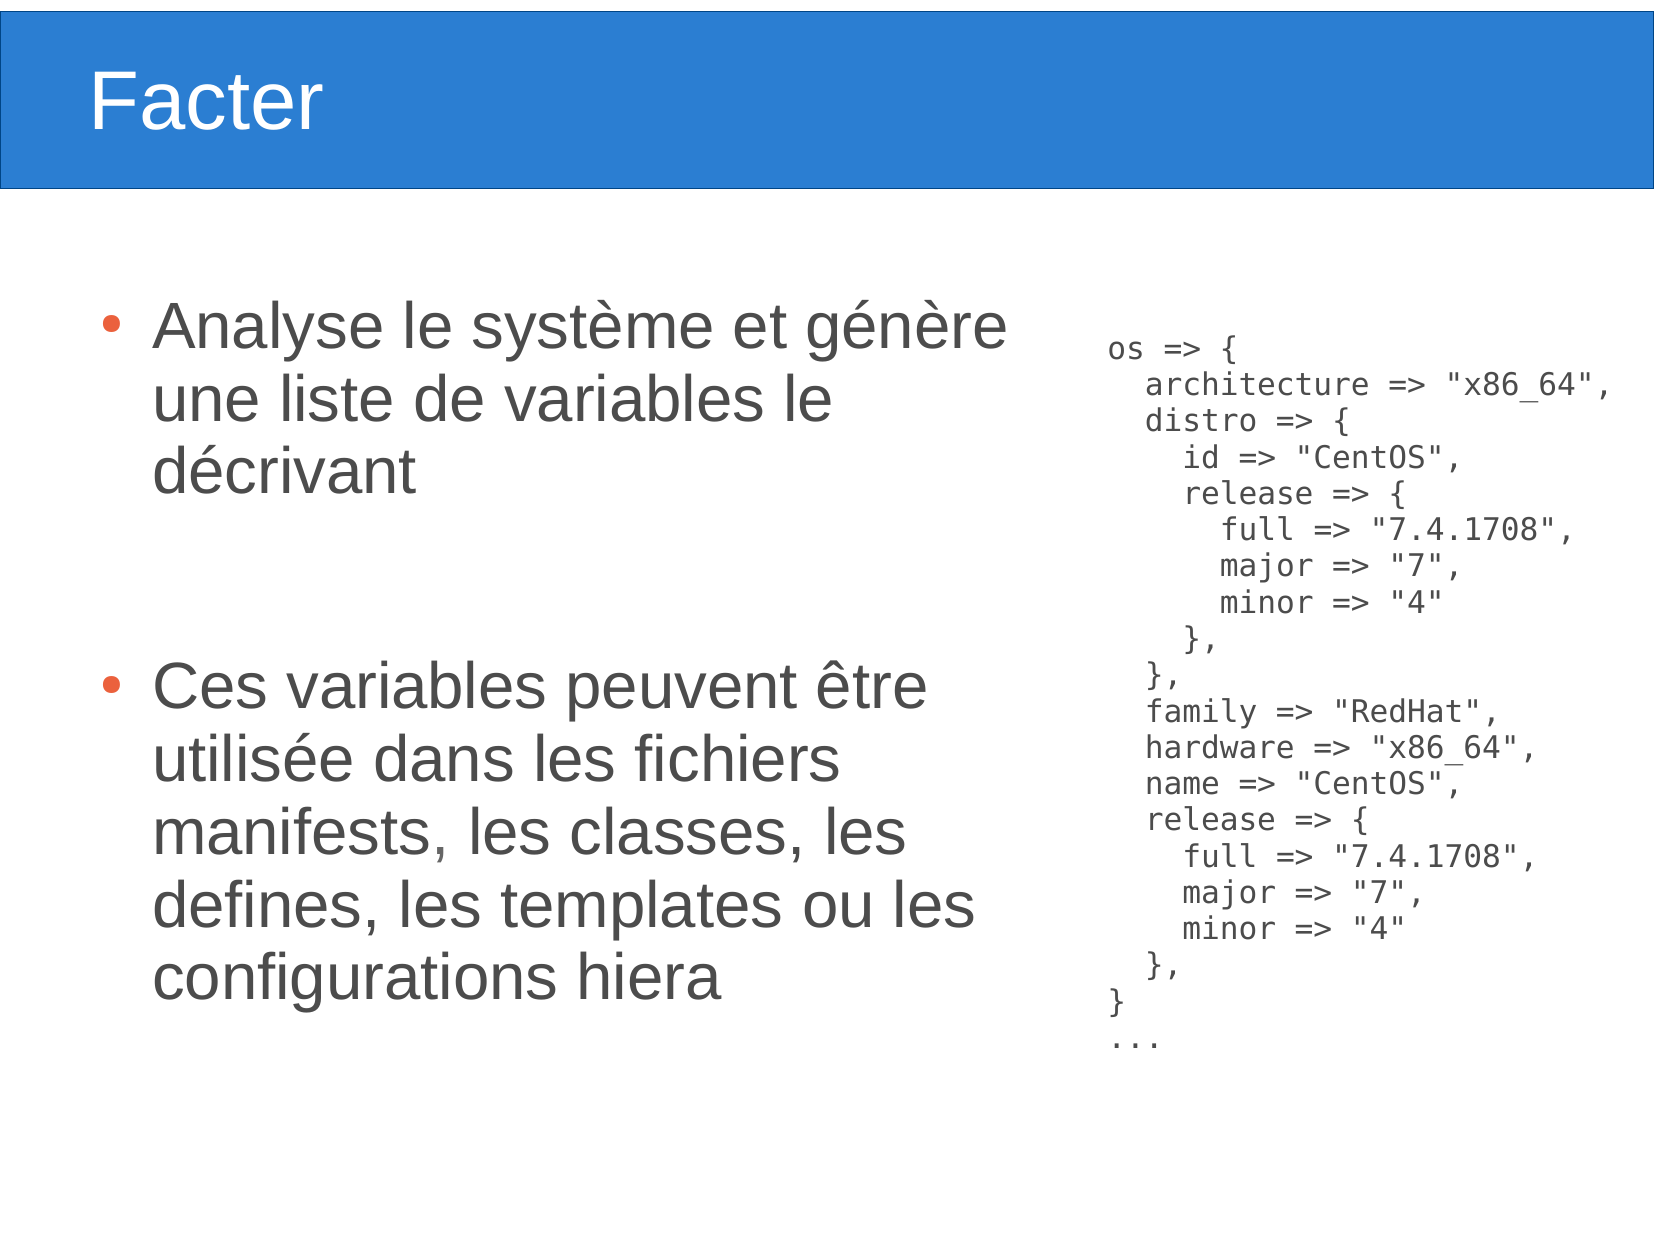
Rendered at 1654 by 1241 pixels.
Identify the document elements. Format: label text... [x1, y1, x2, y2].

list Analyse le système et génère une liste de variables le décrivant Ces variables peuvent être utilisée dans les fichiers manifests, les classes, les defines, les templates ou les configurations hiera [82, 289, 1016, 1016]
text_box os => { architecture => "x86_64", distro => { id => "CentOS", release => { full => "7.4.1708", major => "7", minor => "4" }, }, family => "RedHat", hardware => "x86_64", name => "CentOS", release => { full => "7.4.1708", major => "7", minor => "4" }, } ... [1092, 307, 1654, 1063]
title Facter [0, 11, 1654, 189]
